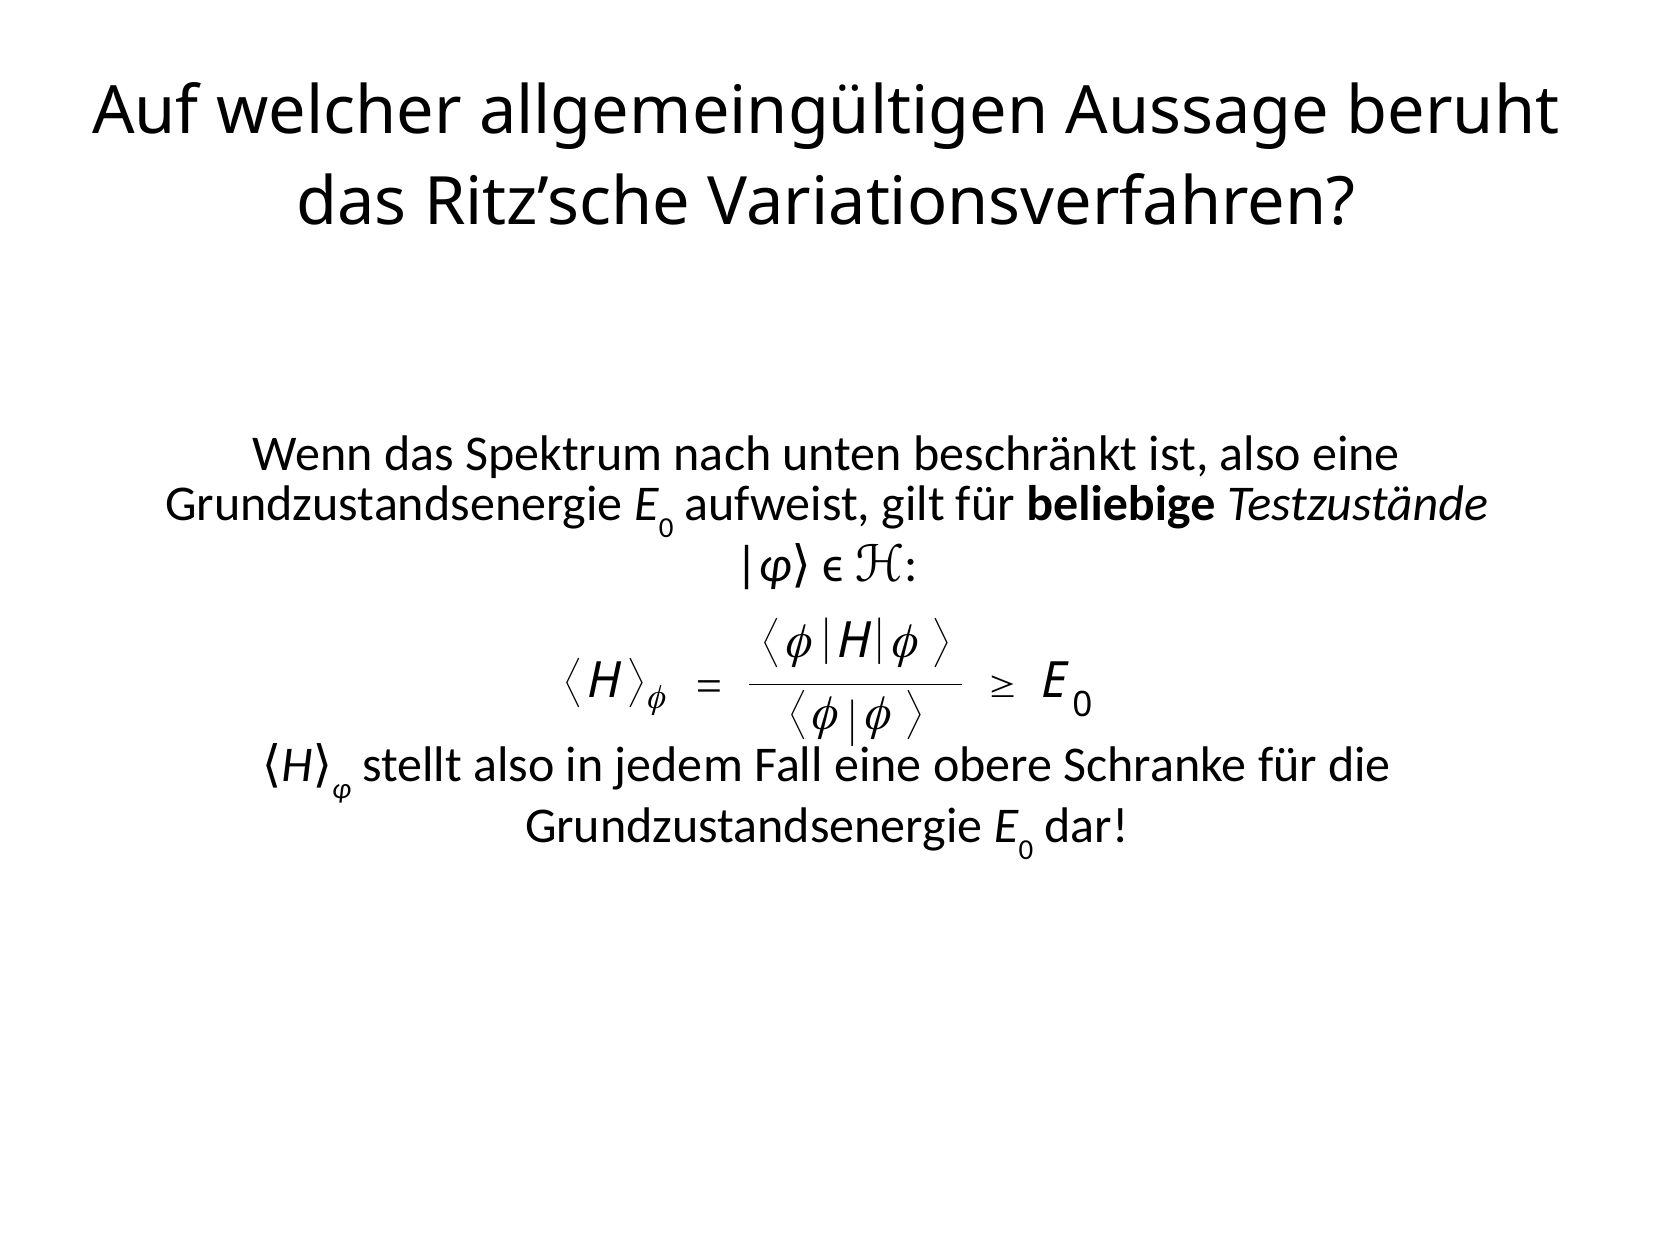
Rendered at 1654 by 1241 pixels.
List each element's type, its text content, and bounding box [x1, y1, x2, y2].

title Auf welcher allgemeingültigen Aussage beruht das Ritz’sche Variationsverfahren? [82, 49, 1571, 257]
chart [558, 610, 1096, 748]
subtitle Wenn das Spektrum nach unten beschränkt ist, also eine Grundzustandsenergie E0 aufweist, gilt für beliebige Testzustände |φ⟩ ϵ ℋ: ⟨H⟩φ stellt also in jedem Fall eine obere Schranke für die Grundzustandsenergie E0 dar! [82, 290, 1571, 1010]
